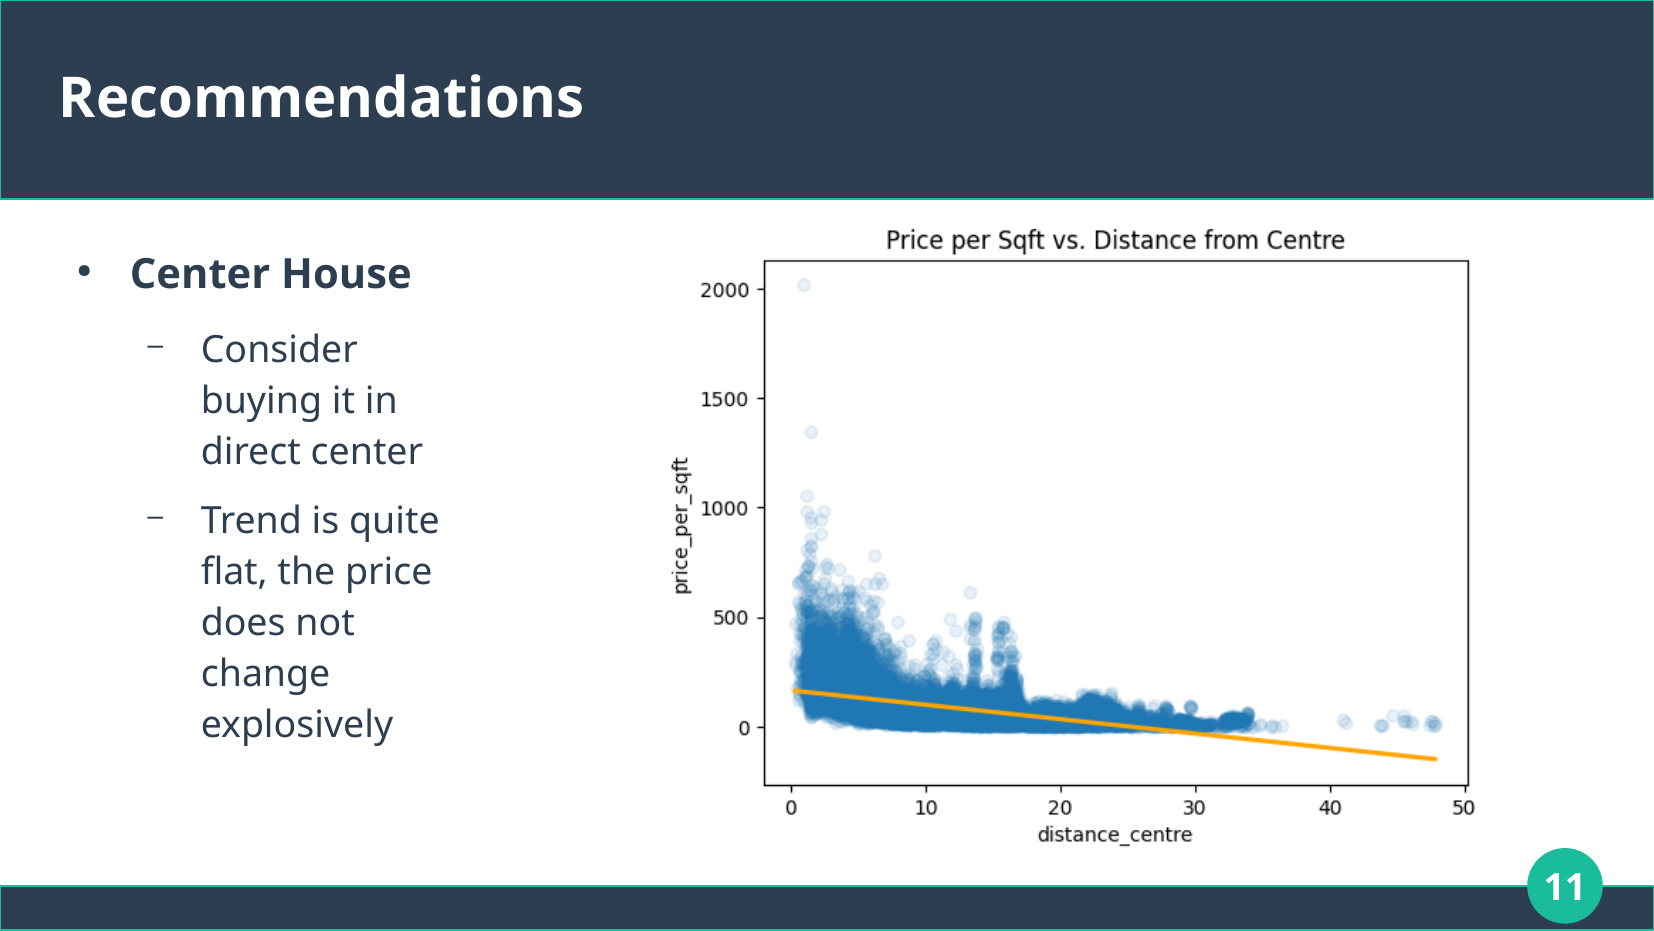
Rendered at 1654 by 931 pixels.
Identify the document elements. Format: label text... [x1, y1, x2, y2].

title Recommendations [59, 37, 1595, 155]
picture [652, 225, 1499, 863]
list Center House Consider buying it in direct center Trend is quite flat, the price does not change explosively [59, 243, 451, 864]
